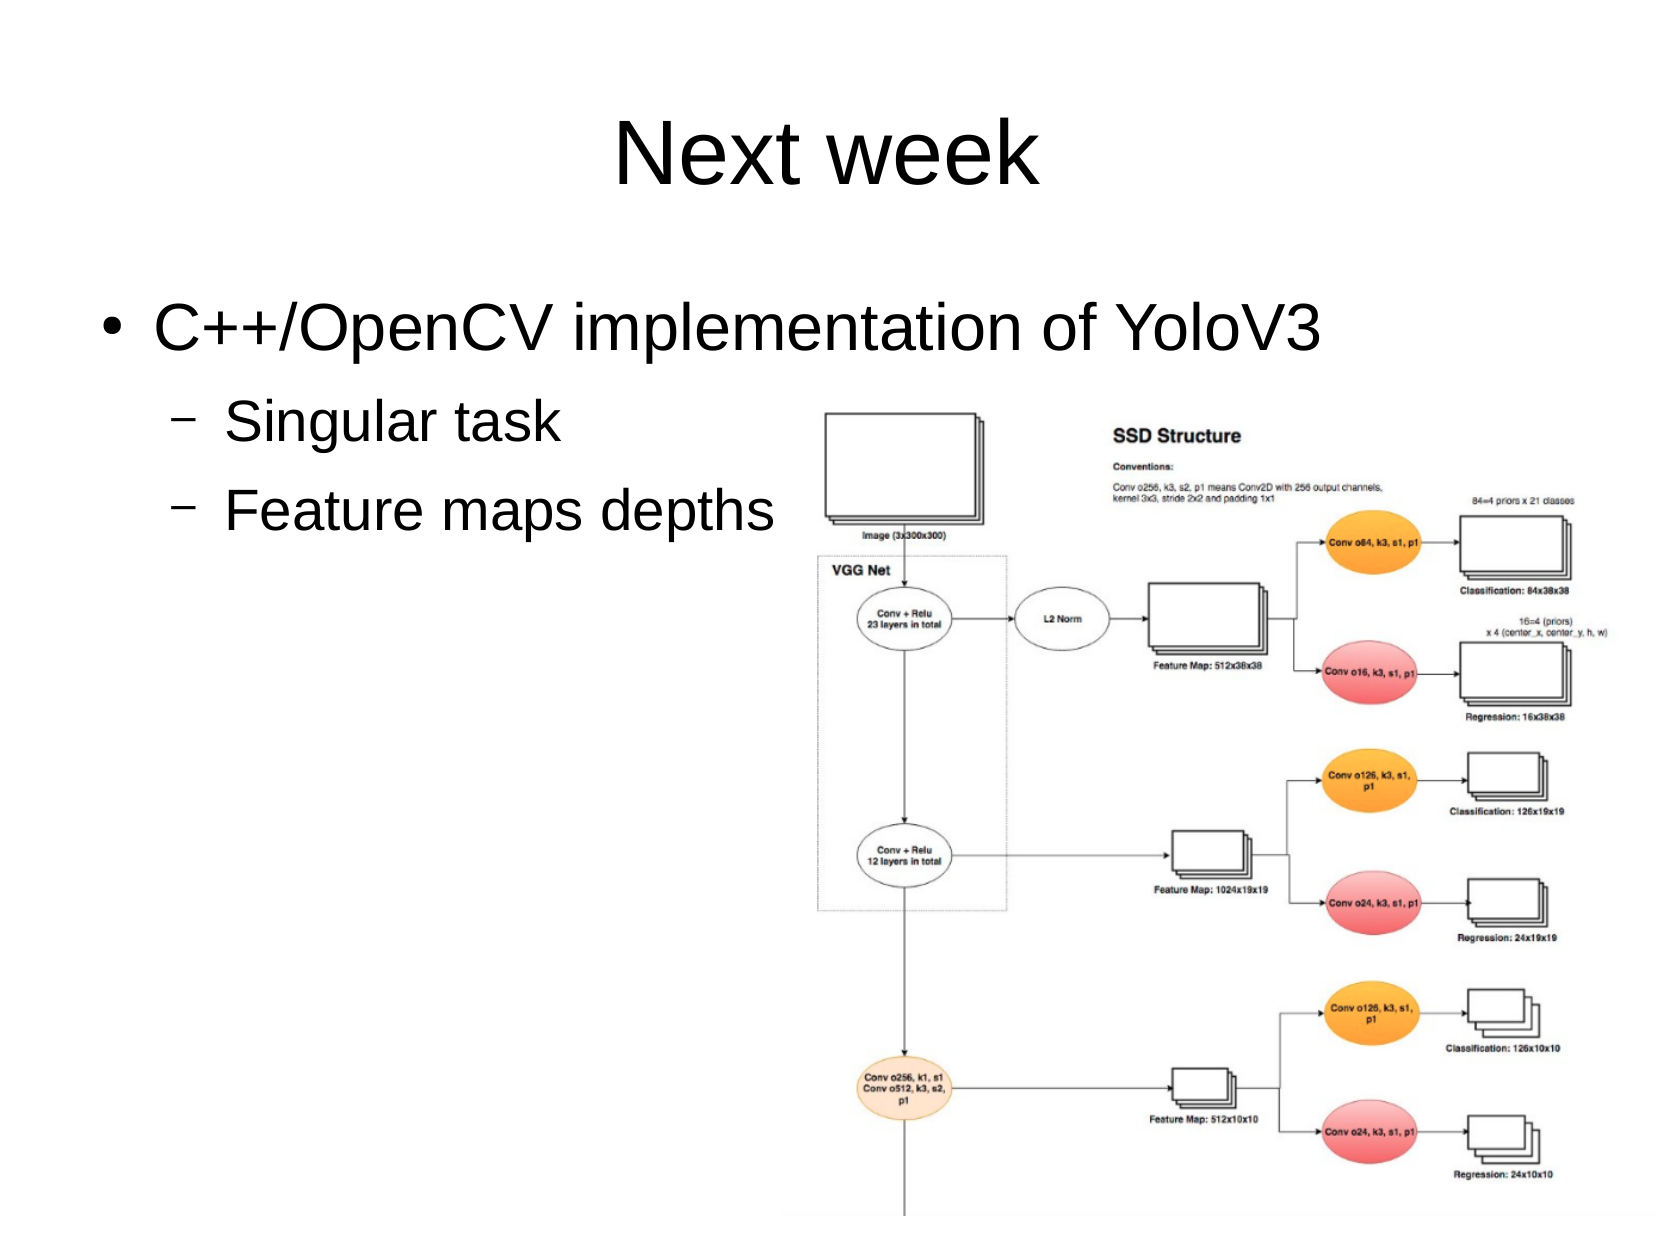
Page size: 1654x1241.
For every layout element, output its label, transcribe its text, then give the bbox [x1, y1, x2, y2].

title Next week [82, 49, 1571, 257]
picture [781, 405, 1654, 1216]
list C++/OpenCV implementation of YoloV3 Singular task Feature maps depths [82, 290, 1571, 1010]
